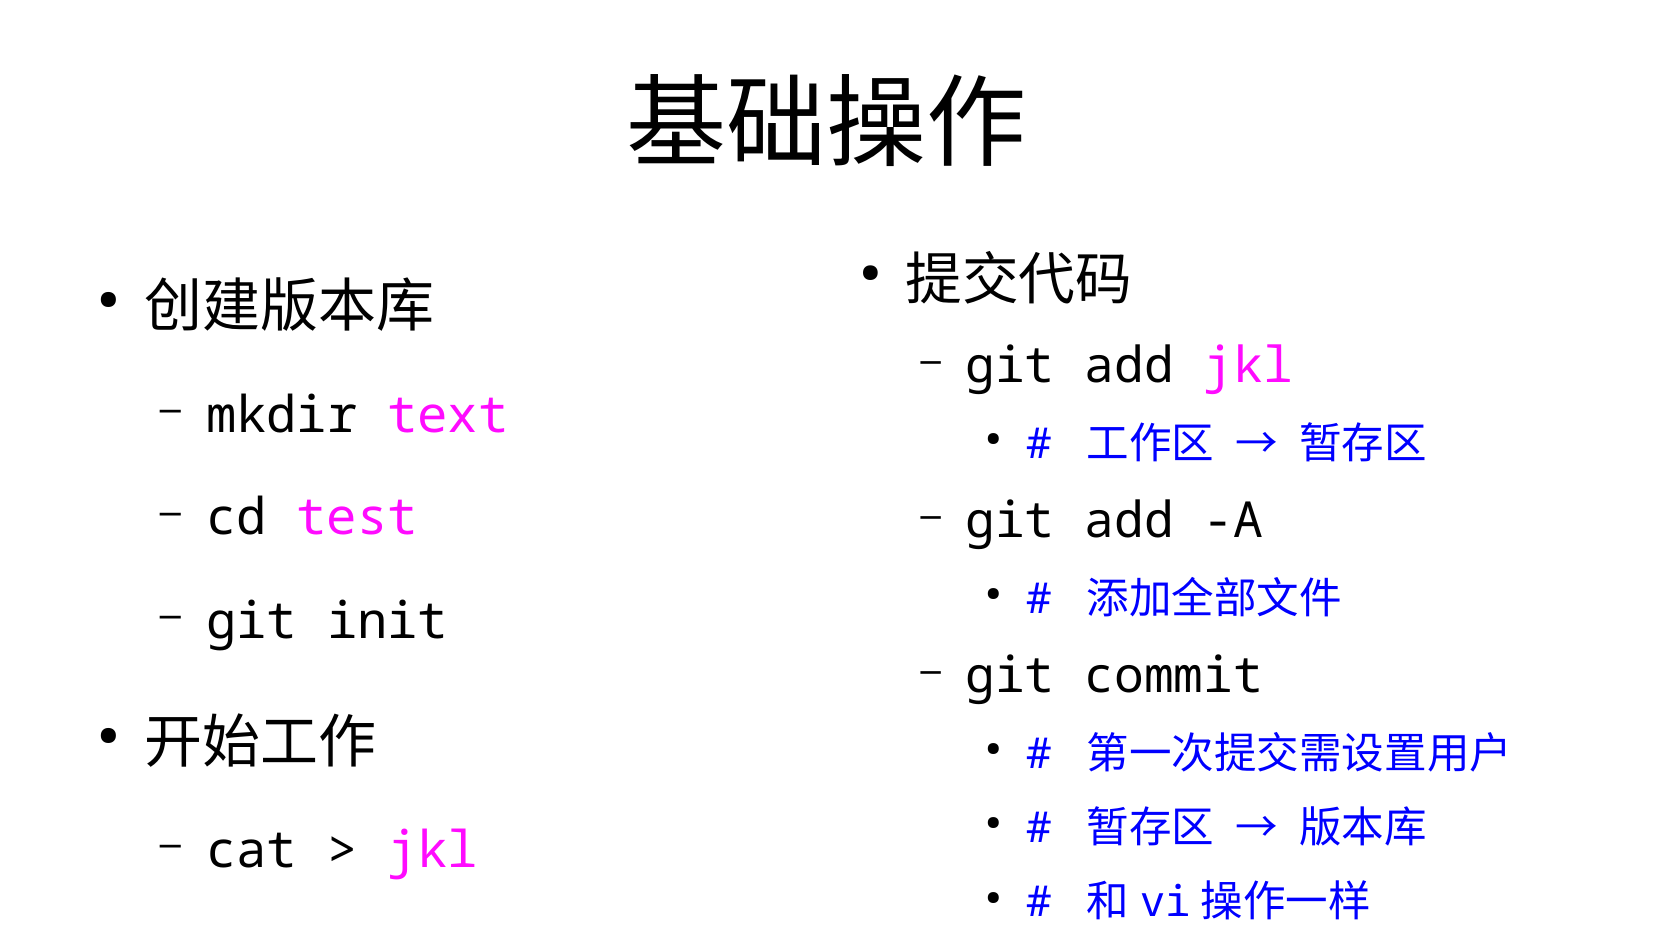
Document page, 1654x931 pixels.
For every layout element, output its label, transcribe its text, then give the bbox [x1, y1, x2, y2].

list 创建版本库 mkdir text cd test git init 开始工作 cat > jkl [82, 217, 809, 886]
list 提交代码 git add jkl # 工作区 → 暂存区 git add -A # 添加全部文件 git commit # 第一次提交需设置用户 # 暂存区 → 版本库 # 和vi操作一样 [845, 217, 1636, 931]
title 基础操作 [82, 37, 1571, 193]
